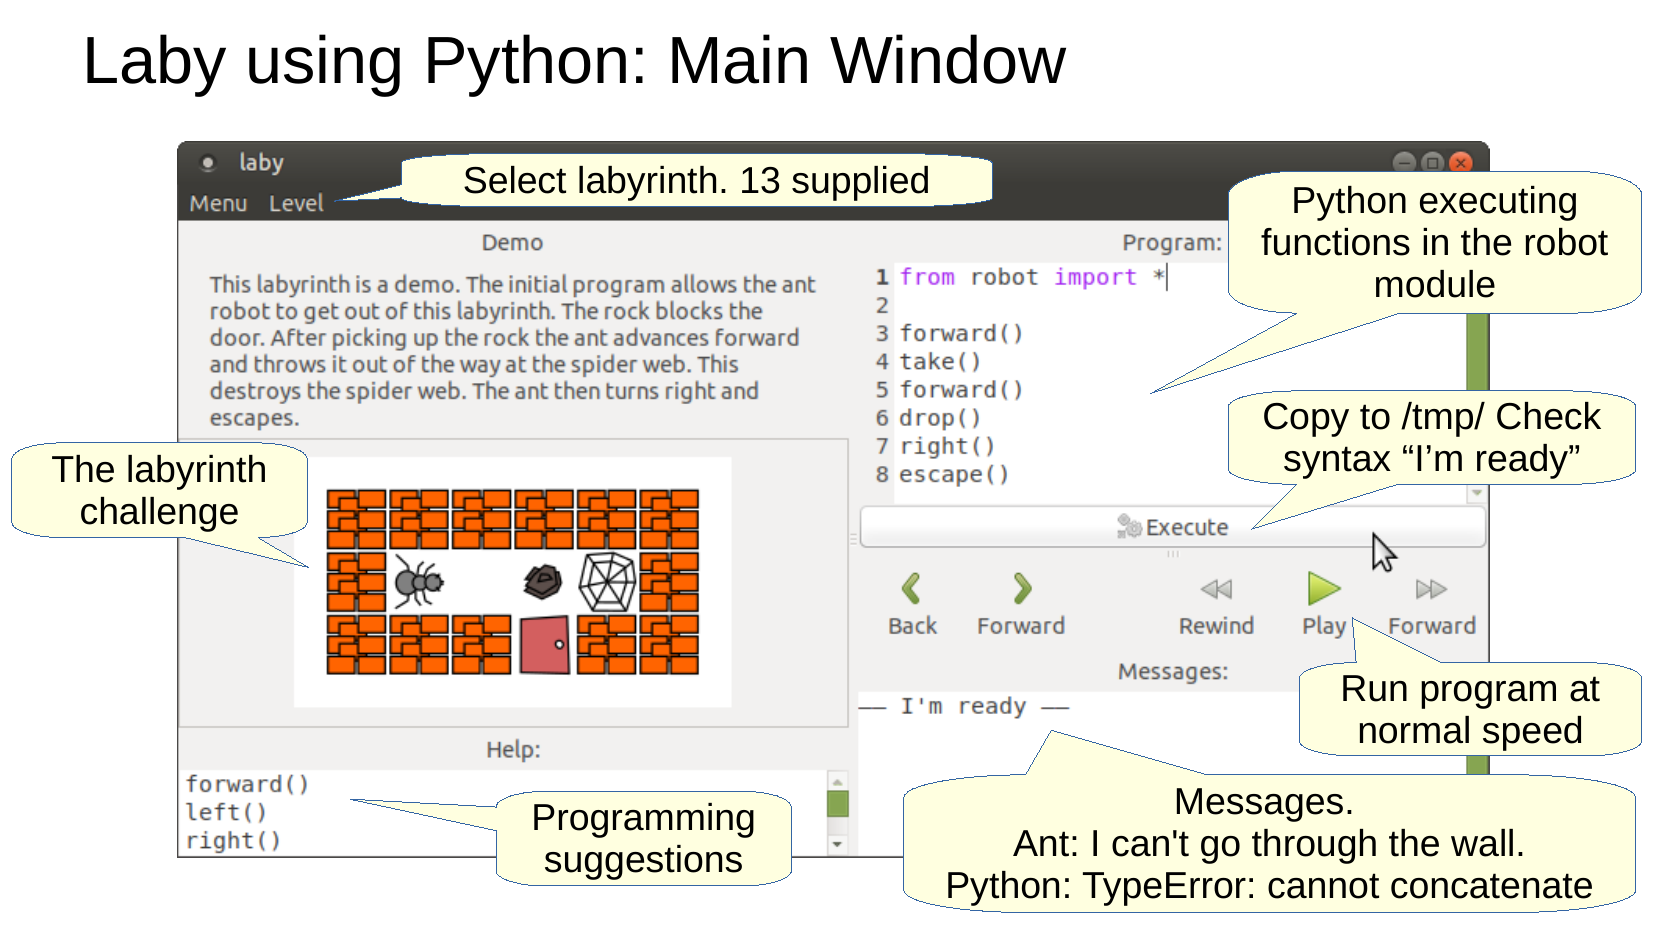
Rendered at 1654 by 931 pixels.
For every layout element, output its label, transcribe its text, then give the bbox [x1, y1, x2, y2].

text_box Run program at normal speed [1299, 617, 1642, 756]
text_box Python executing functions in the robot module [1150, 171, 1642, 394]
title Laby using Python: Main Window [82, 22, 1571, 98]
text_box Messages. Ant: I can't go through the wall. Python: TypeError: cannot concatenate [903, 730, 1636, 913]
picture [177, 141, 1490, 858]
text_box The labyrinth challenge [11, 442, 309, 568]
text_box Select labyrinth. 13 supplied [334, 153, 993, 207]
text_box Programming suggestions [350, 791, 792, 886]
text_box Copy to /tmp/ Check syntax “I’m ready” [1228, 390, 1636, 530]
